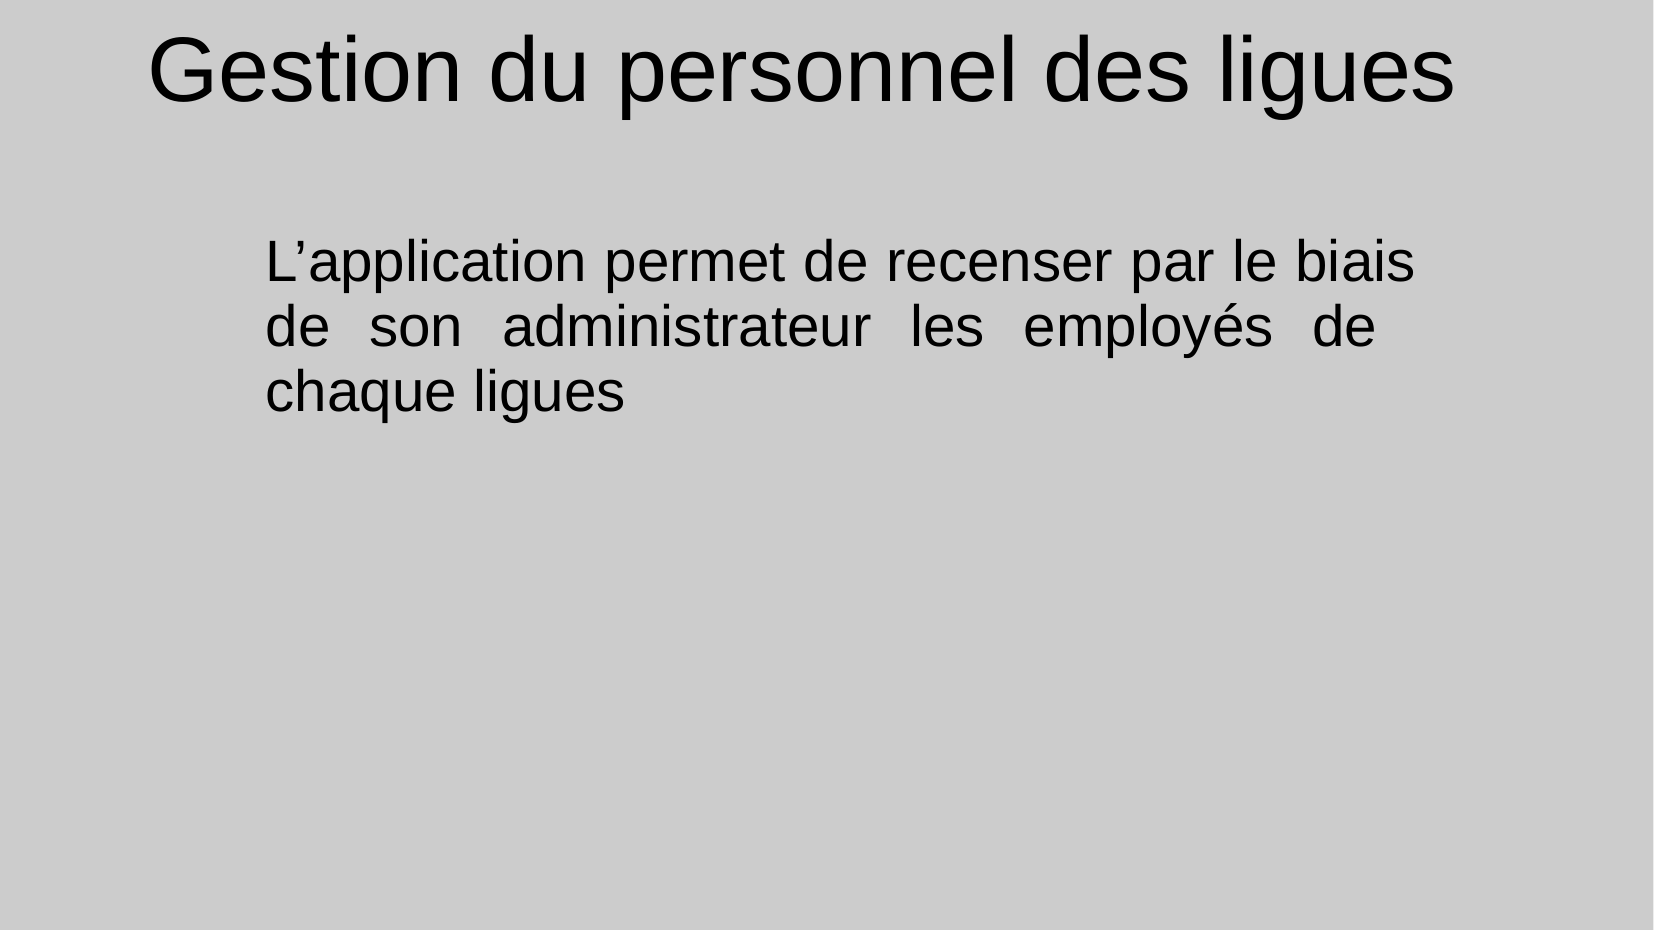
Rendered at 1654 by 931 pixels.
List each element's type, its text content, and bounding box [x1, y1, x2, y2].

title Gestion du personnel des ligues [59, 0, 1548, 148]
subtitle L’application permet de recenser par le biais de son administrateur les employés de chaque ligues [265, 228, 1418, 768]
